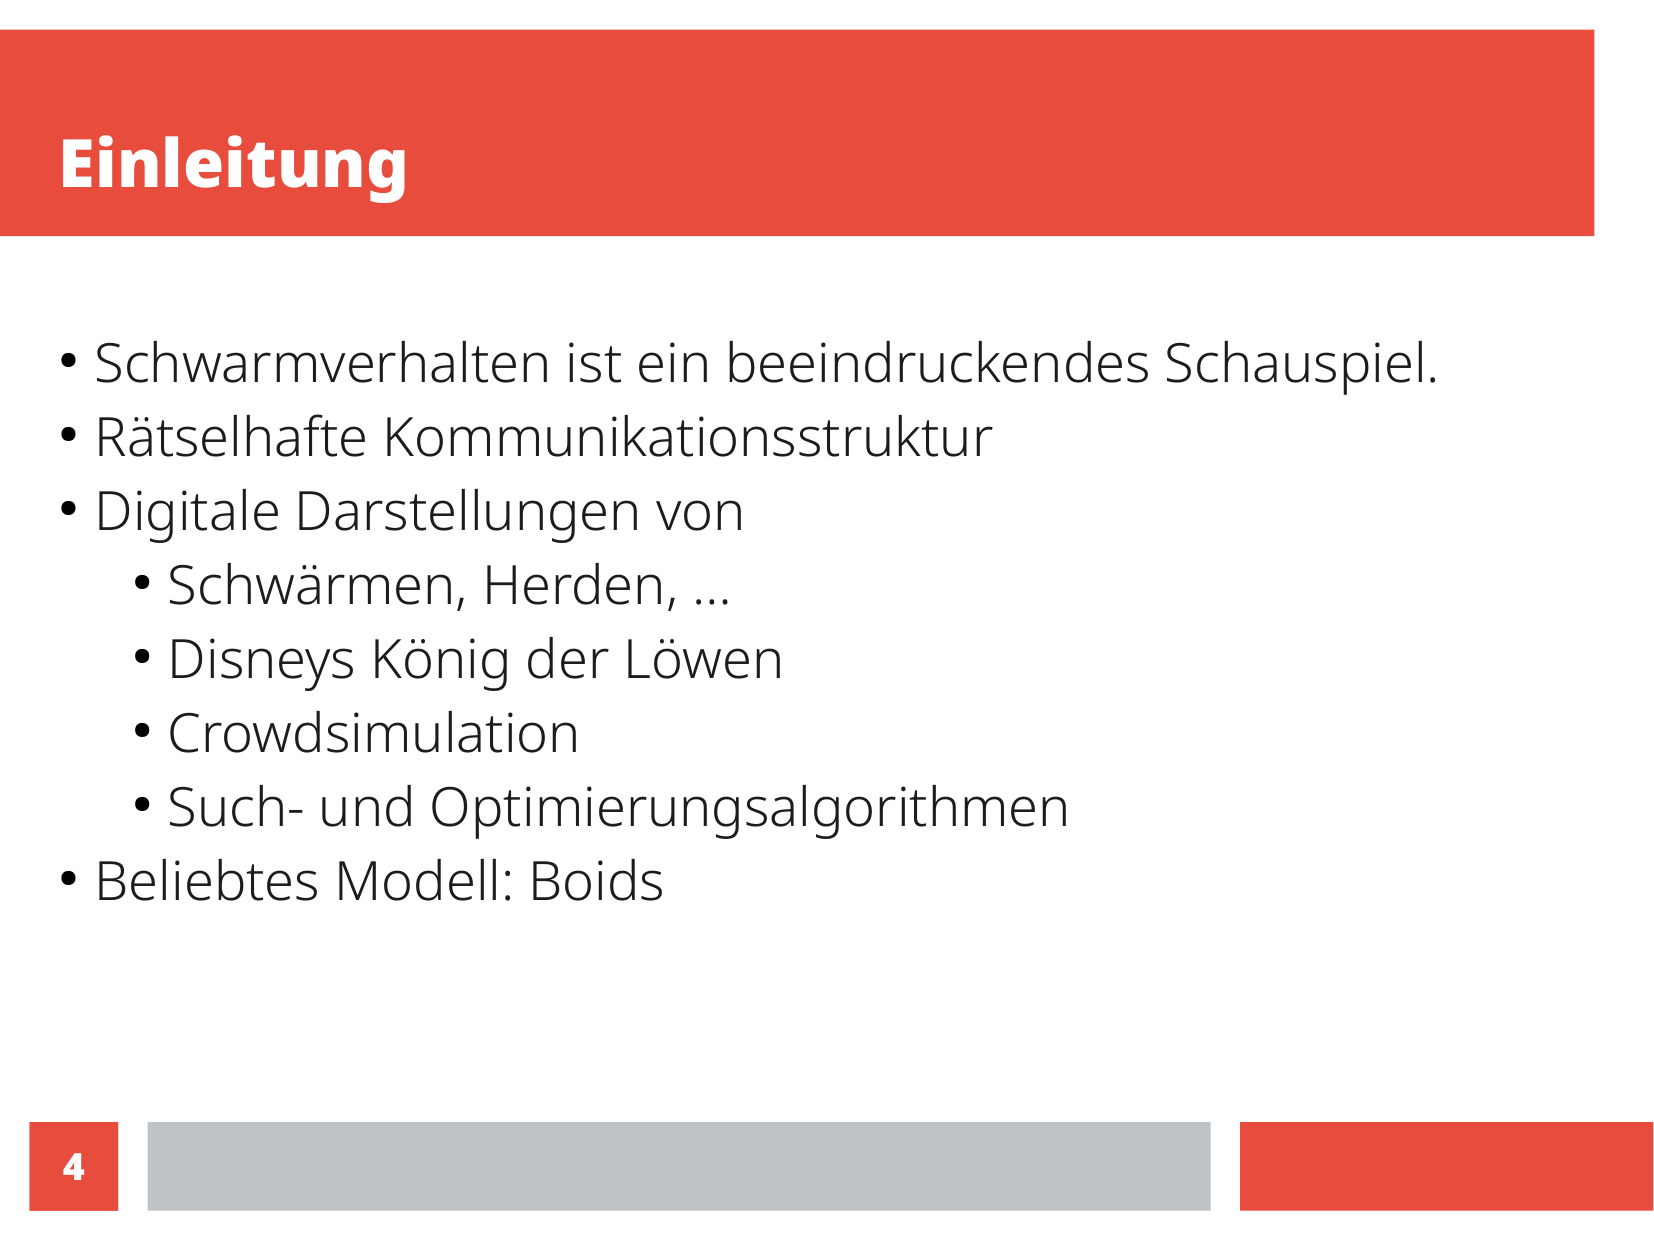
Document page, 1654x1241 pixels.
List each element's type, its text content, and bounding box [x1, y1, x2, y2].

subtitle Schwarmverhalten ist ein beeindruckendes Schauspiel. Rätselhafte Kommunikationsstruktur Digitale Darstellungen von Schwärmen, Herden, … Disneys König der Löwen Crowdsimulation Such- und Optimierungsalgorithmen Beliebtes Modell: Boids [59, 324, 1565, 1093]
title Einleitung [59, 49, 1595, 207]
